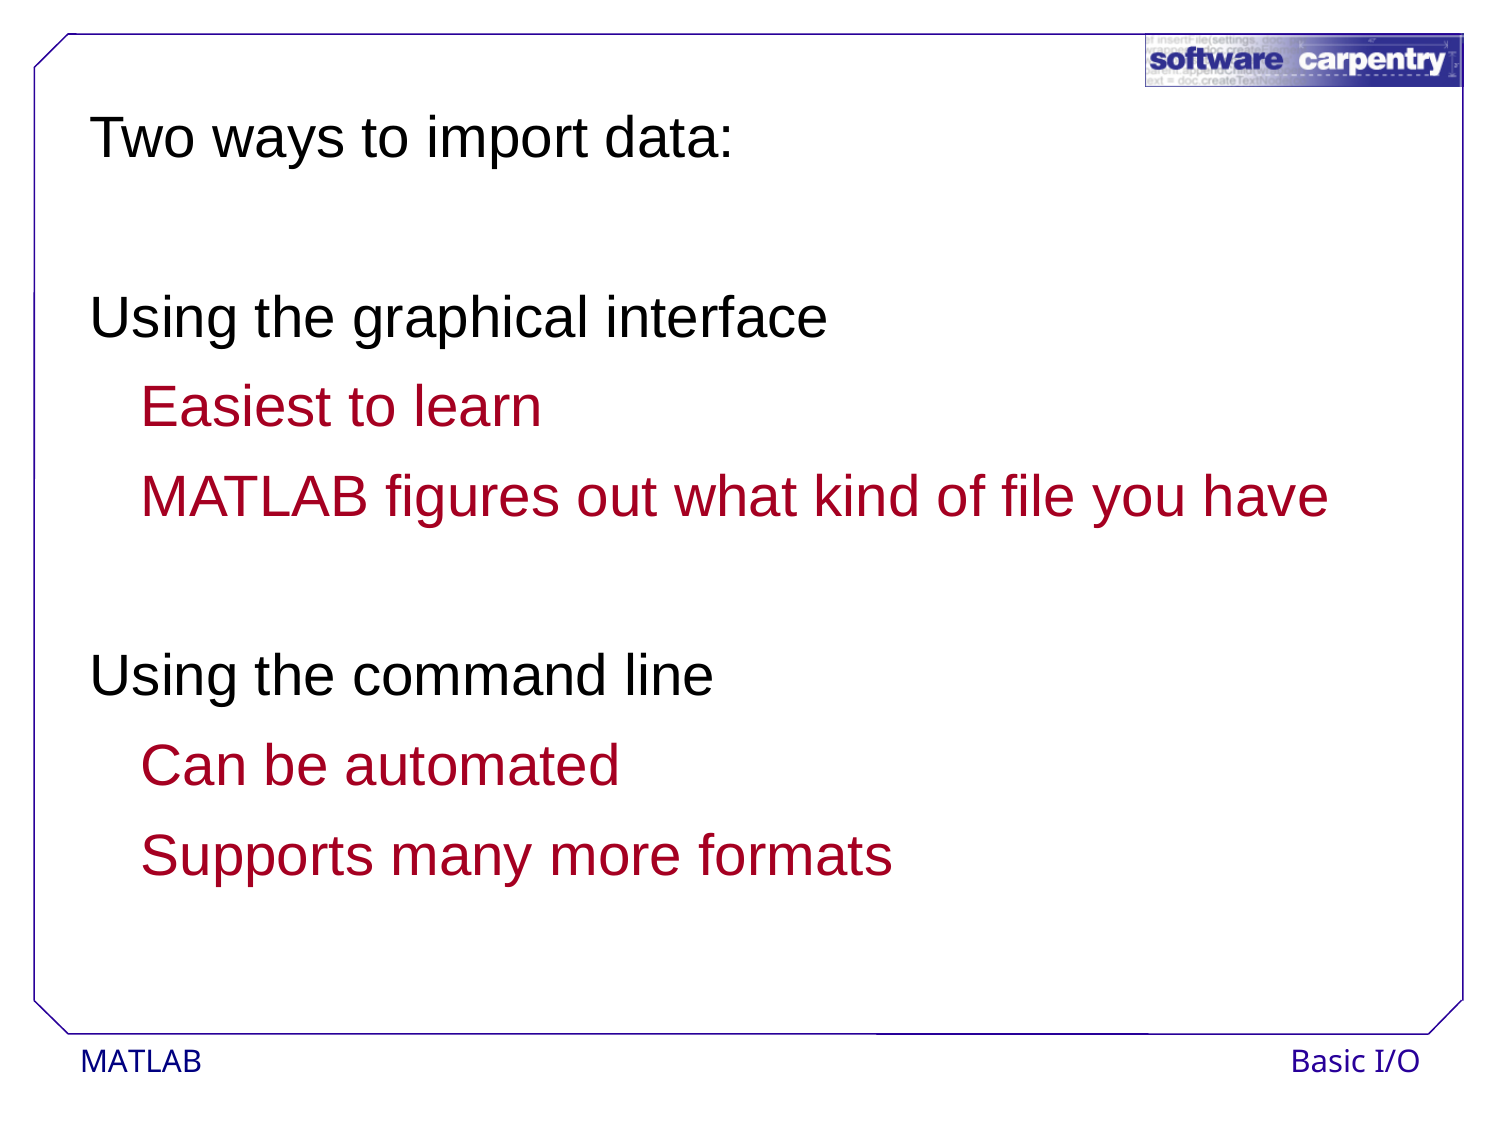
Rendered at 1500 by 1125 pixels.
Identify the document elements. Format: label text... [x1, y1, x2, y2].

picture [1145, 33, 1464, 87]
list Two ways to import data: Using the graphical interface Easiest to learn MATLAB figures out what kind of file you have Using the command line Can be automated Supports many more formats [75, 99, 1363, 1013]
